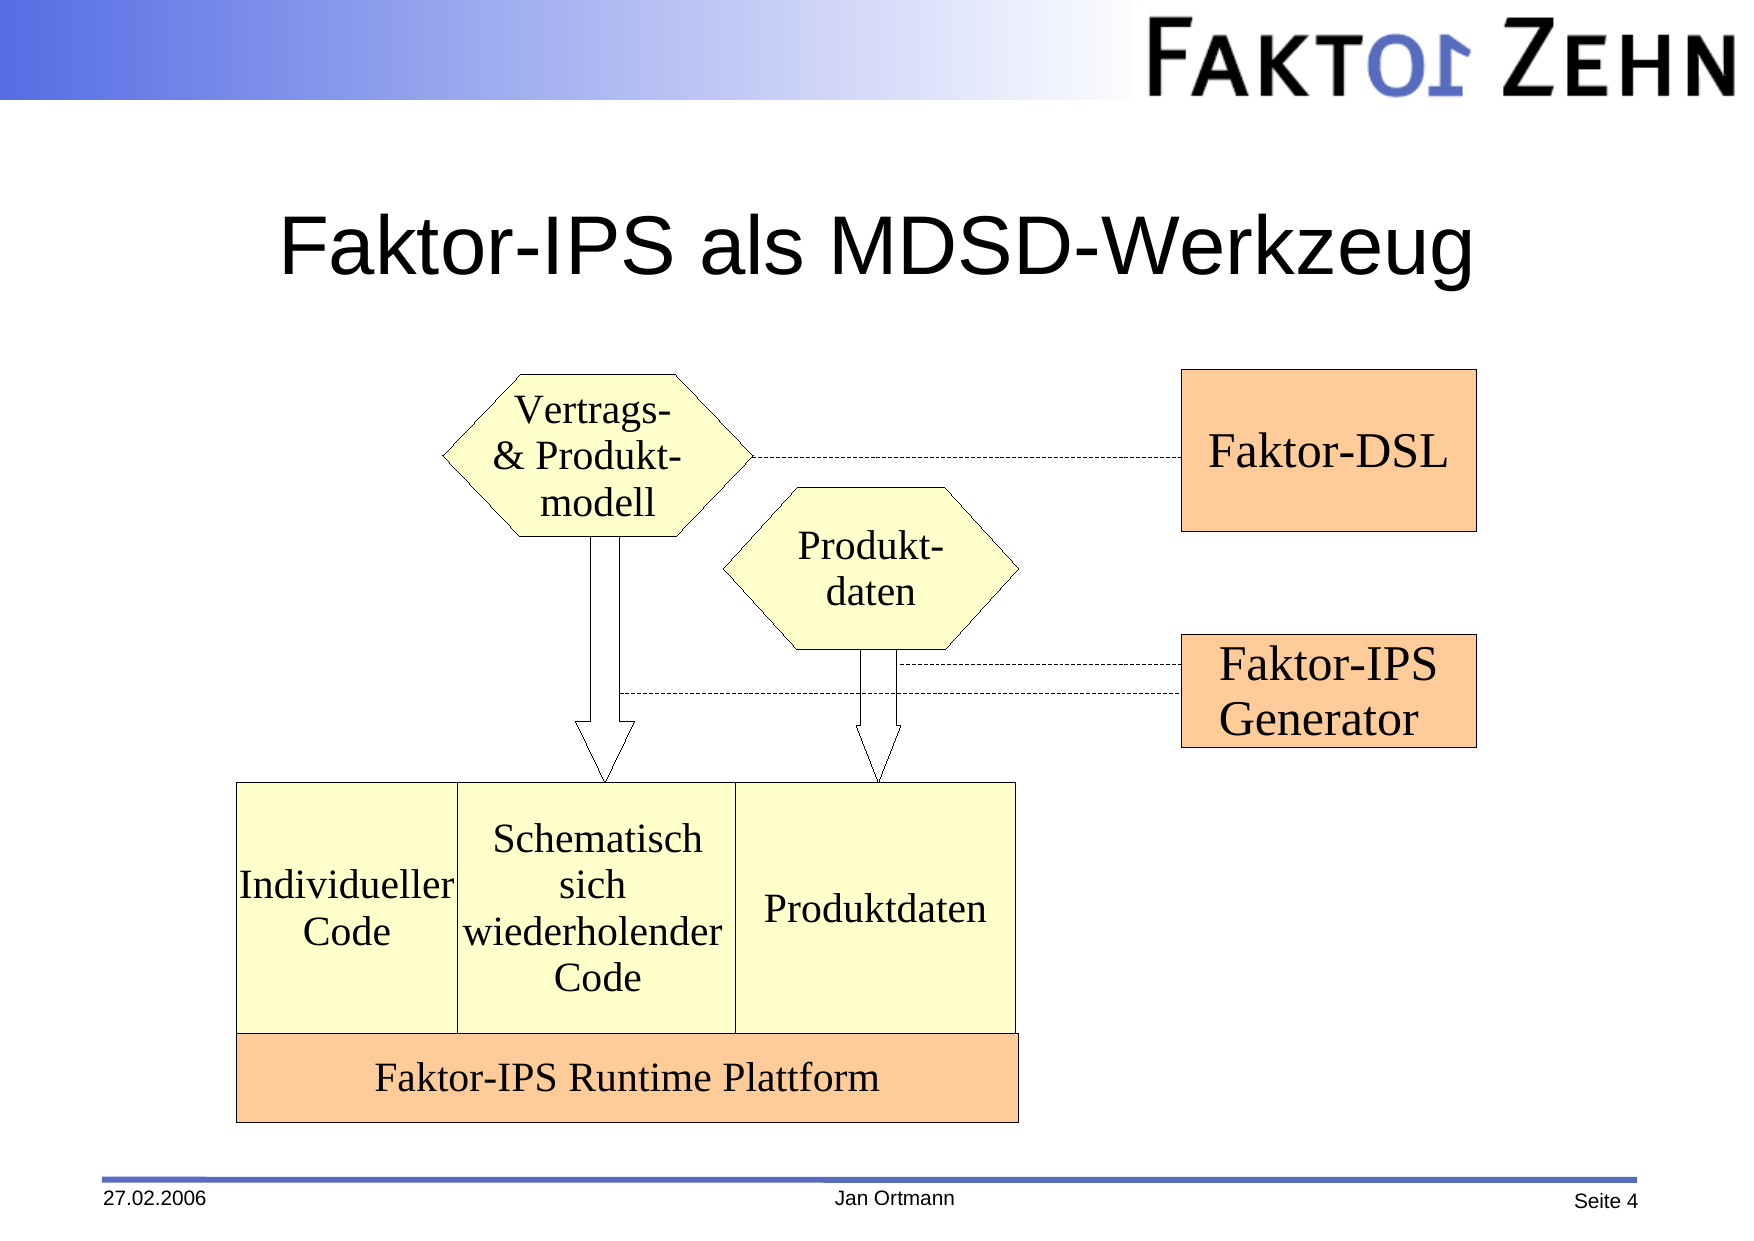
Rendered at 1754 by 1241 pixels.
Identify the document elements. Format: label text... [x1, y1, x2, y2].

text_box Faktor-DSL [1181, 369, 1477, 532]
text_box Produkt- daten [723, 487, 1019, 650]
text_box Vertrags- & Produkt- modell [442, 374, 754, 537]
text_box Faktor-IPS Generator [1181, 634, 1477, 748]
text_box Faktor-IPS Runtime Plattform [236, 1033, 1019, 1123]
picture [1133, 2, 1749, 105]
text_box Schematisch sich wiederholender Code [457, 782, 735, 1034]
title Faktor-IPS als MDSD-Werkzeug [179, 142, 1576, 349]
text_box Produktdaten [735, 782, 1016, 1034]
text_box Individueller Code [236, 782, 457, 1034]
